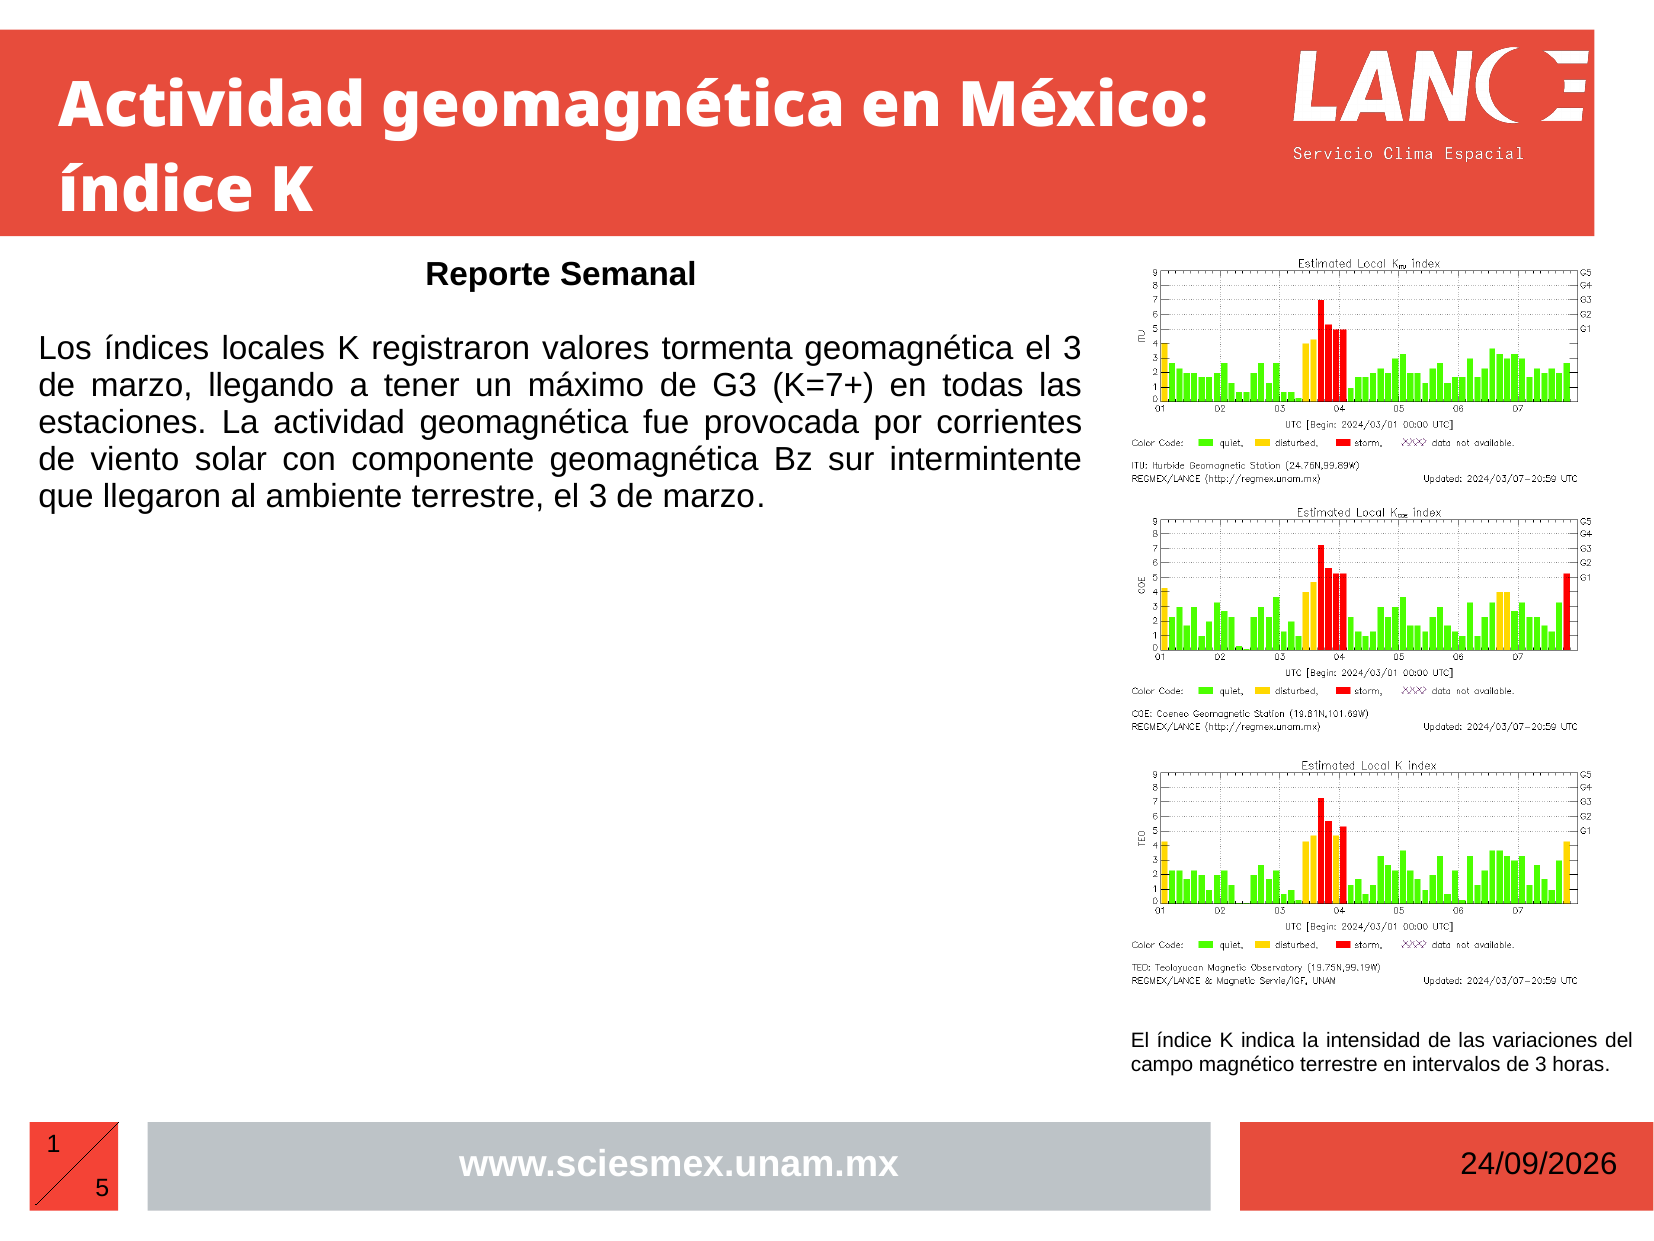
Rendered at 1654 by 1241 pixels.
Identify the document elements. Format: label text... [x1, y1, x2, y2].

text_box 5 [35, 1151, 125, 1209]
text_box El índice K indica la intensidad de las variaciones del campo magnético terrestre en intervalos de 3 horas. [1116, 1021, 1648, 1084]
picture [1127, 496, 1601, 733]
picture [1293, 47, 1589, 162]
text_box 07/03/2024 [1424, 1122, 1654, 1205]
text_box Reporte Semanal Los índices locales K registraron valores tormenta geomagnética el 3 de marzo, llegando a tener un máximo de G3 (K=7+) en todas las estaciones. La actividad geomagnética fue provocada por corrientes de viento solar con componente geomagnética Bz sur intermintente que llegaron al ambiente terrestre, el 3 de marzo. [23, 248, 1099, 671]
text_box www.sciesmex.unam.mx [153, 1122, 1205, 1205]
text_box <número> [31, 1122, 176, 1170]
title Actividad geomagnética en México: índice K [59, 59, 1312, 207]
picture [1127, 247, 1601, 485]
picture [1127, 749, 1601, 987]
